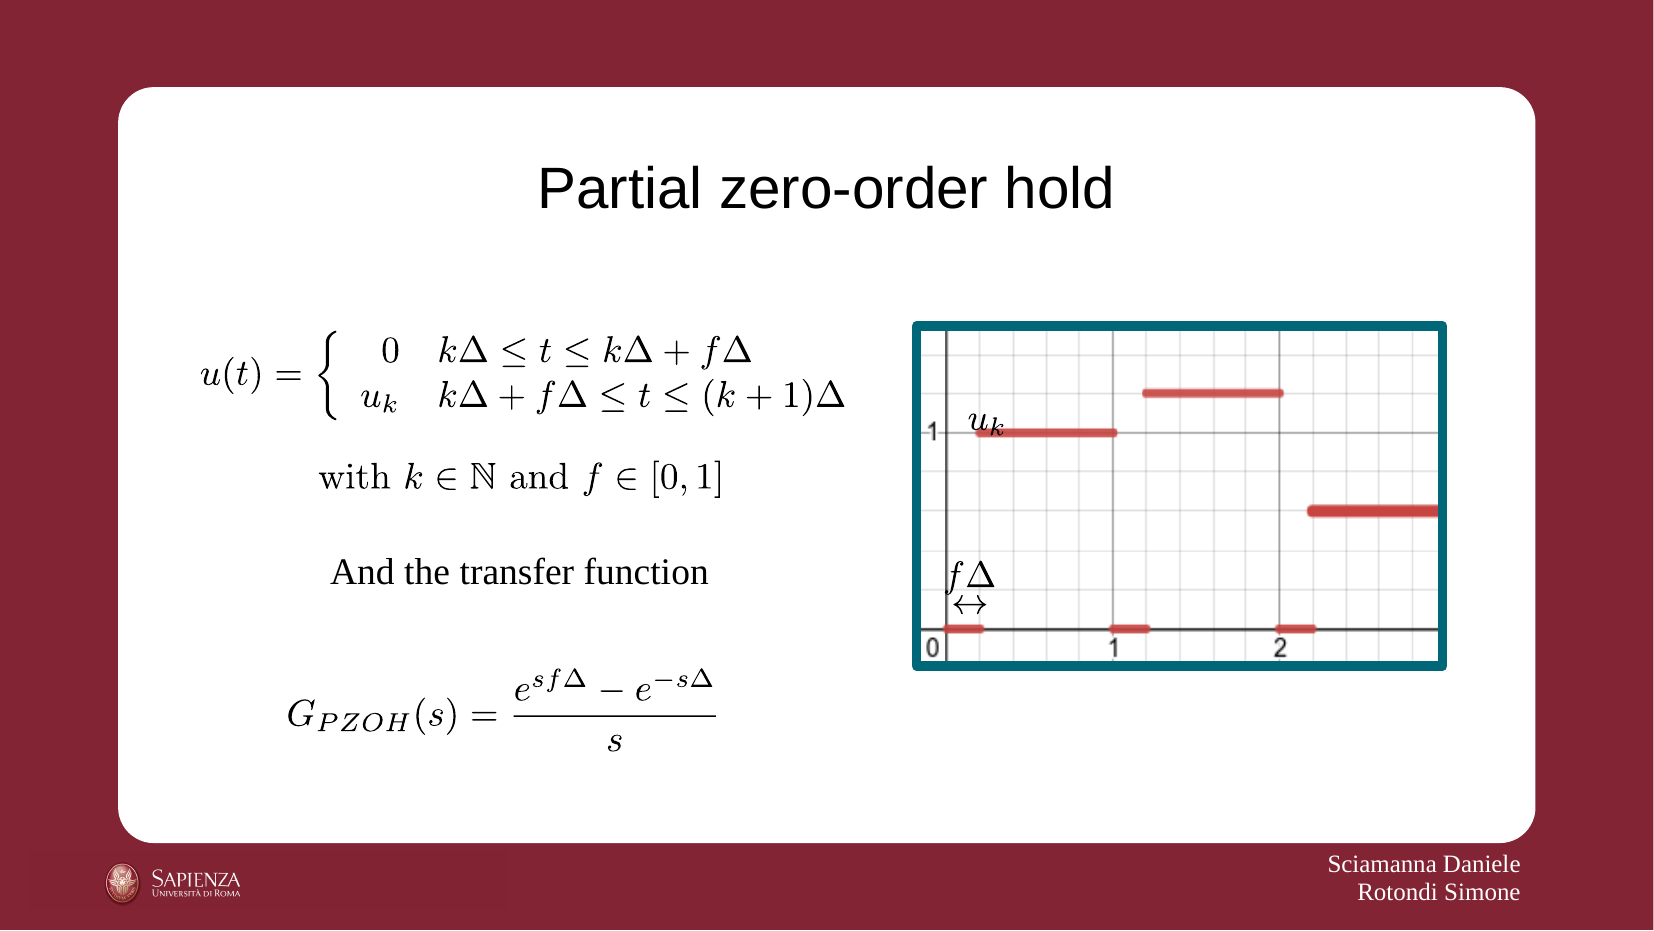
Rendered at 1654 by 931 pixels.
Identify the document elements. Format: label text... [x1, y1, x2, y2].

text_box [118, 87, 1536, 844]
text_box Sciamanna Daniele Rotondi Simone [933, 843, 1536, 914]
picture [29, 850, 508, 910]
title Partial zero-order hold [162, 110, 1492, 266]
text_box And the transfer function [200, 543, 839, 600]
picture [921, 330, 1438, 662]
